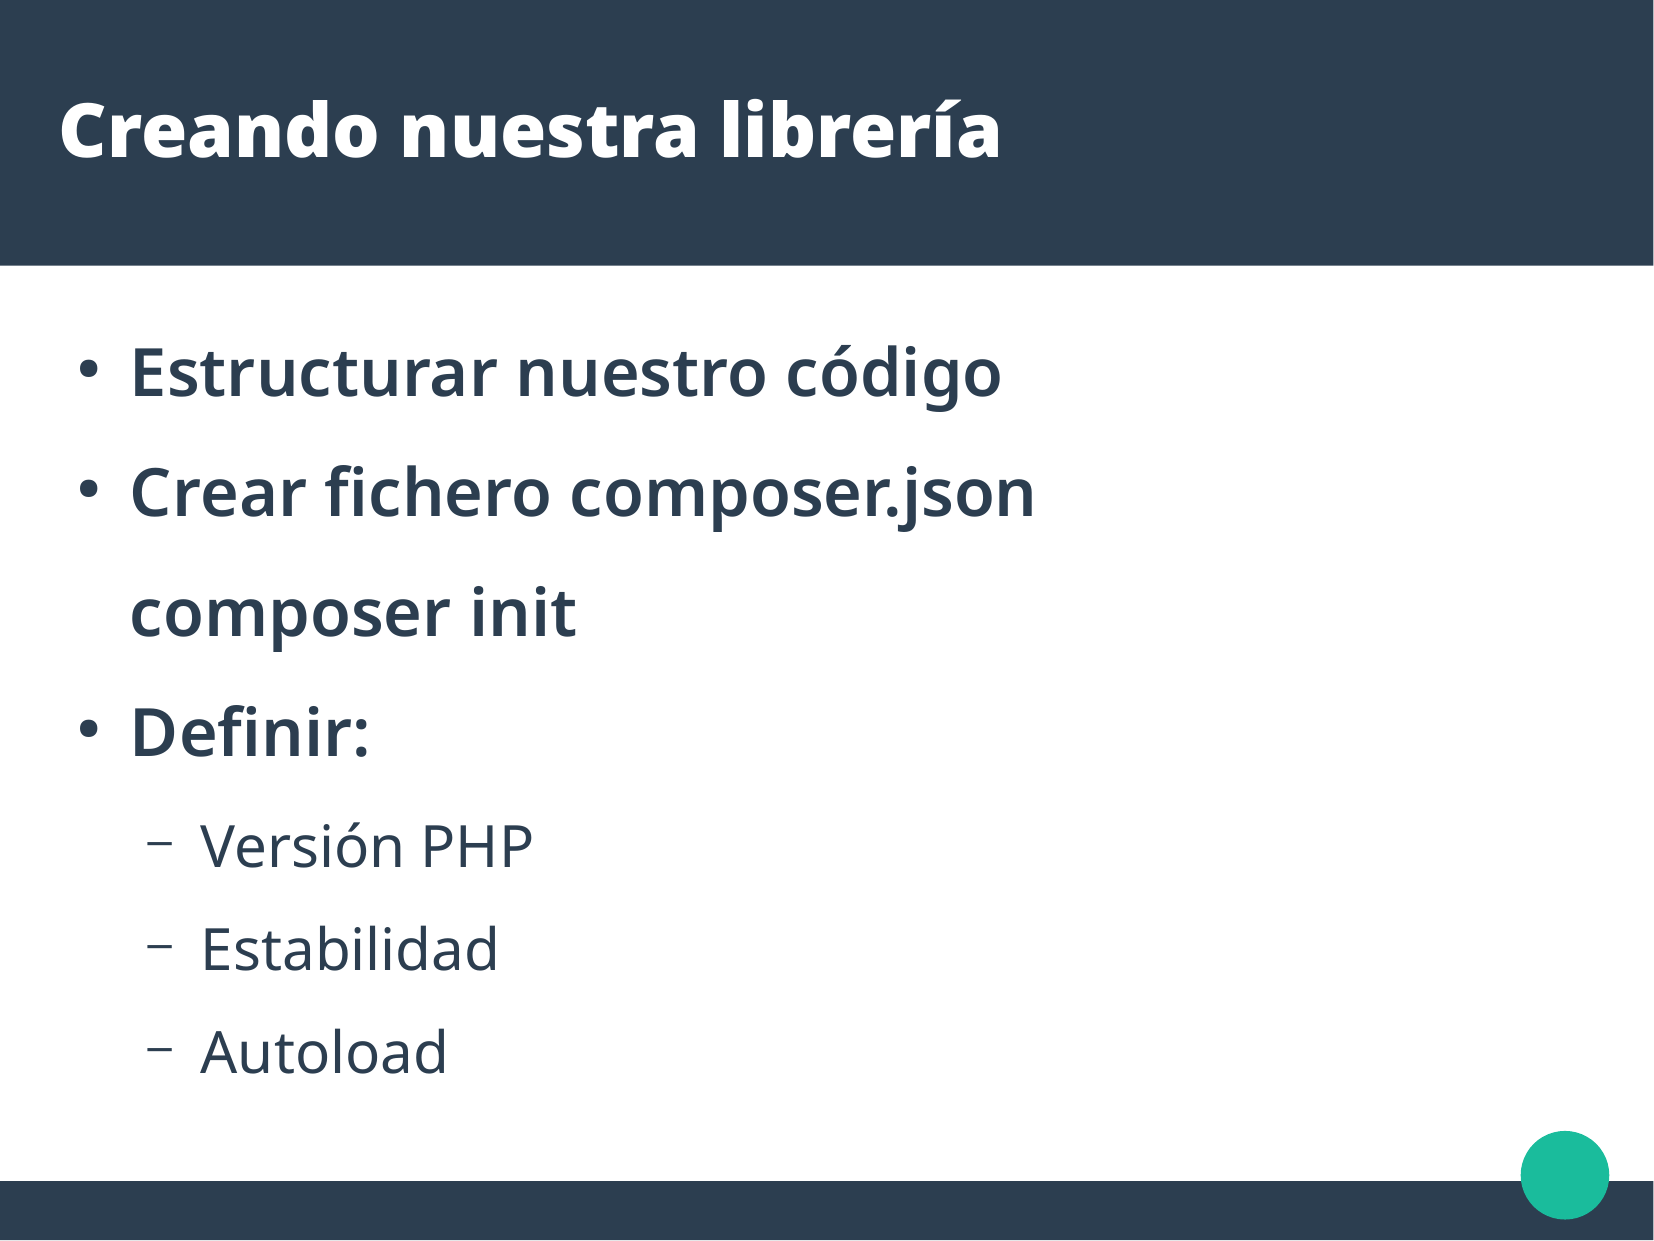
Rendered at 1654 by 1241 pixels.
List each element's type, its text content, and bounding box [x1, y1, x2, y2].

list Estructurar nuestro código Crear fichero composer.json composer init Definir: Versión PHP Estabilidad Autoload [59, 324, 1595, 1152]
title Creando nuestra librería [59, 49, 1595, 207]
